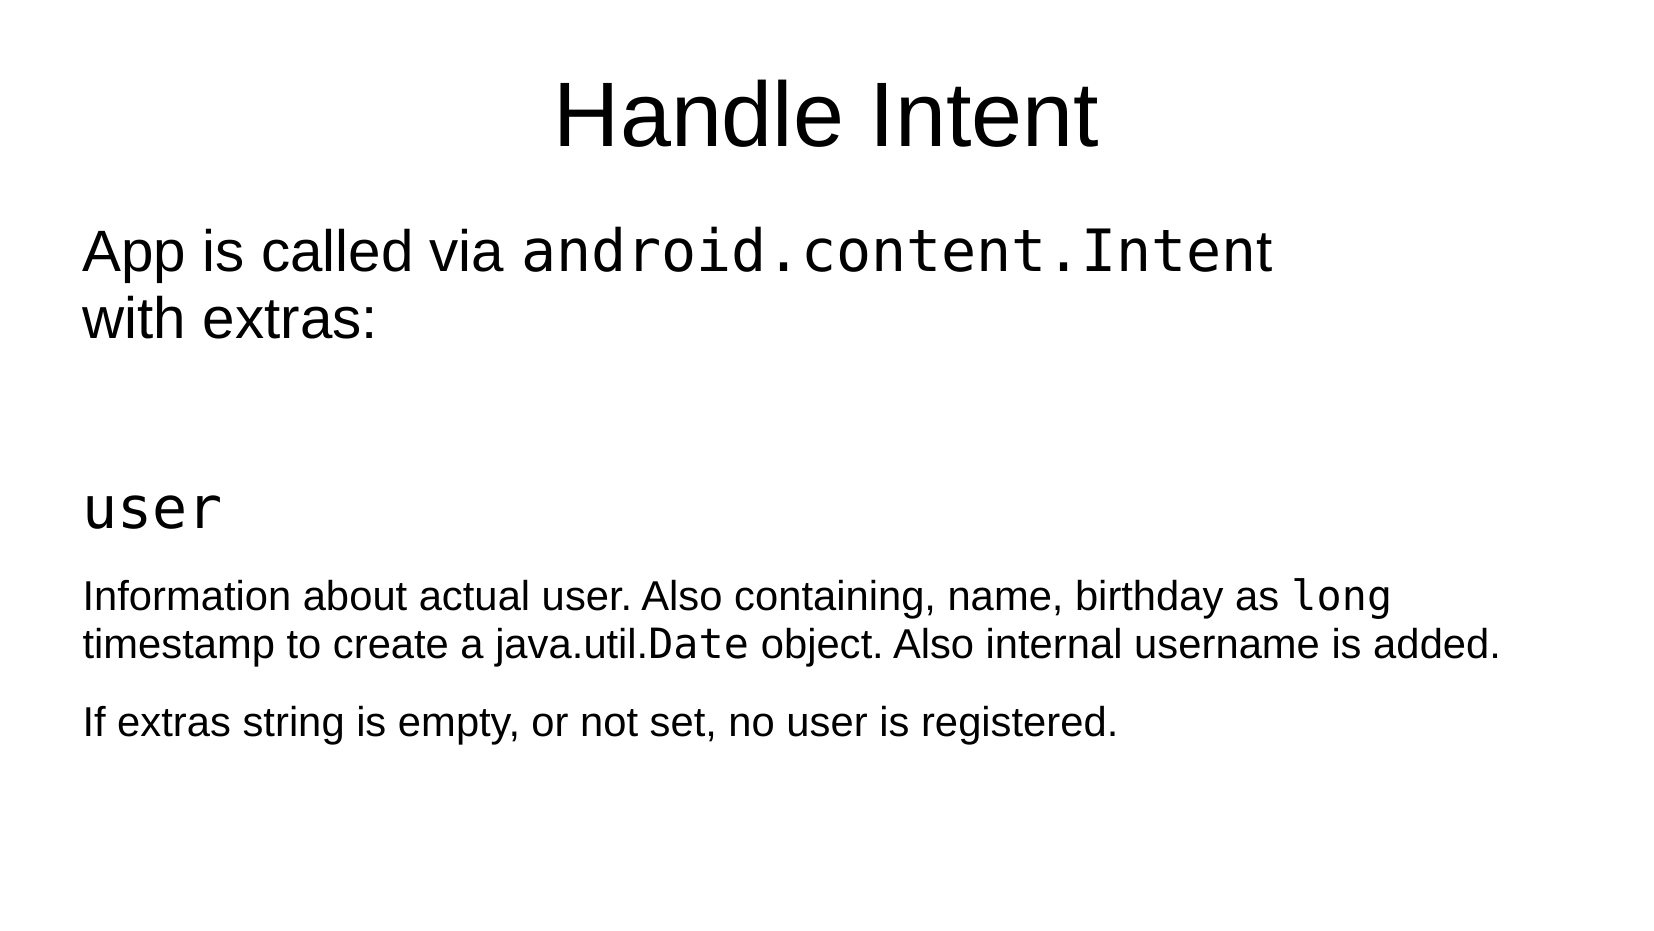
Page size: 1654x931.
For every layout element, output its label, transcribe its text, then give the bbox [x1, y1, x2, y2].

list App is called via android.content.Intent with extras: user Information about actual user. Also containing, name, birthday as long timestamp to create a java.util.Date object. Also internal username is added. If extras string is empty, or not set, no user is registered. [82, 217, 1571, 758]
title Handle Intent [82, 37, 1571, 193]
